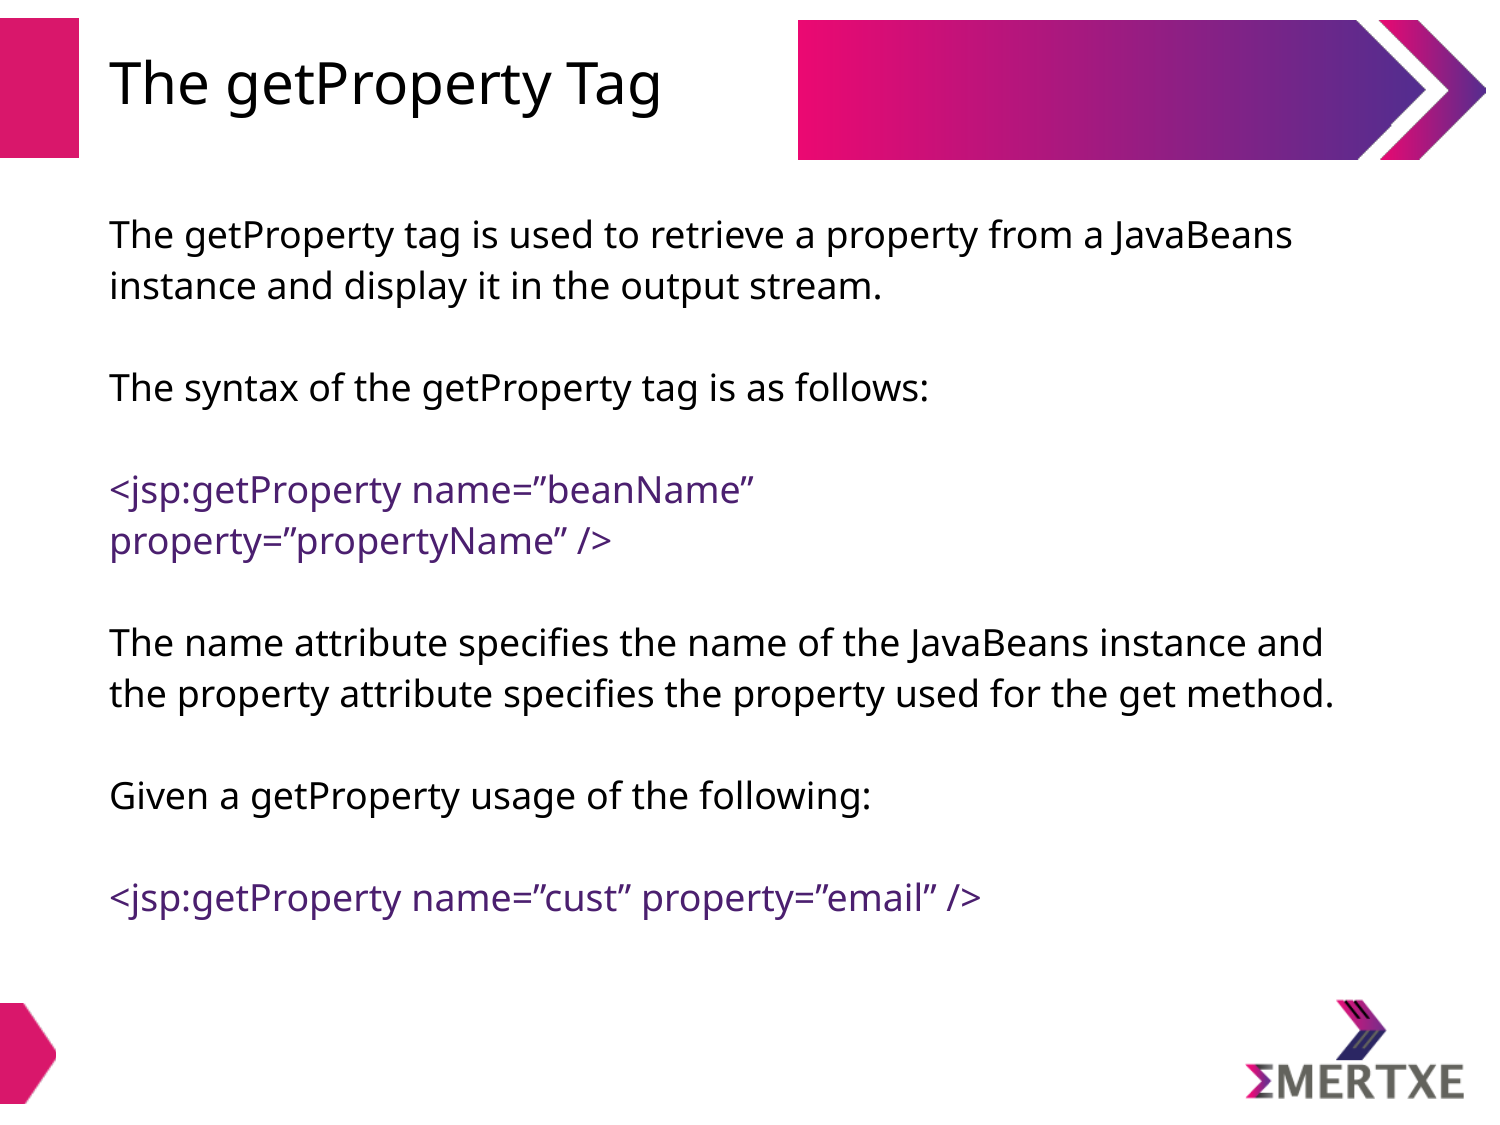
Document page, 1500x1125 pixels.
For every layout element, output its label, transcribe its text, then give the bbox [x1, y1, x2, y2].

text_box The getProperty Tag [94, 35, 756, 119]
picture [798, 20, 1486, 160]
text_box The getProperty tag is used to retrieve a property from a JavaBeans instance and display it in the output stream. The syntax of the getProperty tag is as follows: <jsp:getProperty name=”beanName” property=”propertyName” /> The name attribute specifies the name of the JavaBeans instance and the property attribute specifies the property used for the get method. Given a getProperty usage of the following: <jsp:getProperty name=”cust” property=”email” /> [94, 200, 1359, 876]
picture [1245, 996, 1465, 1099]
